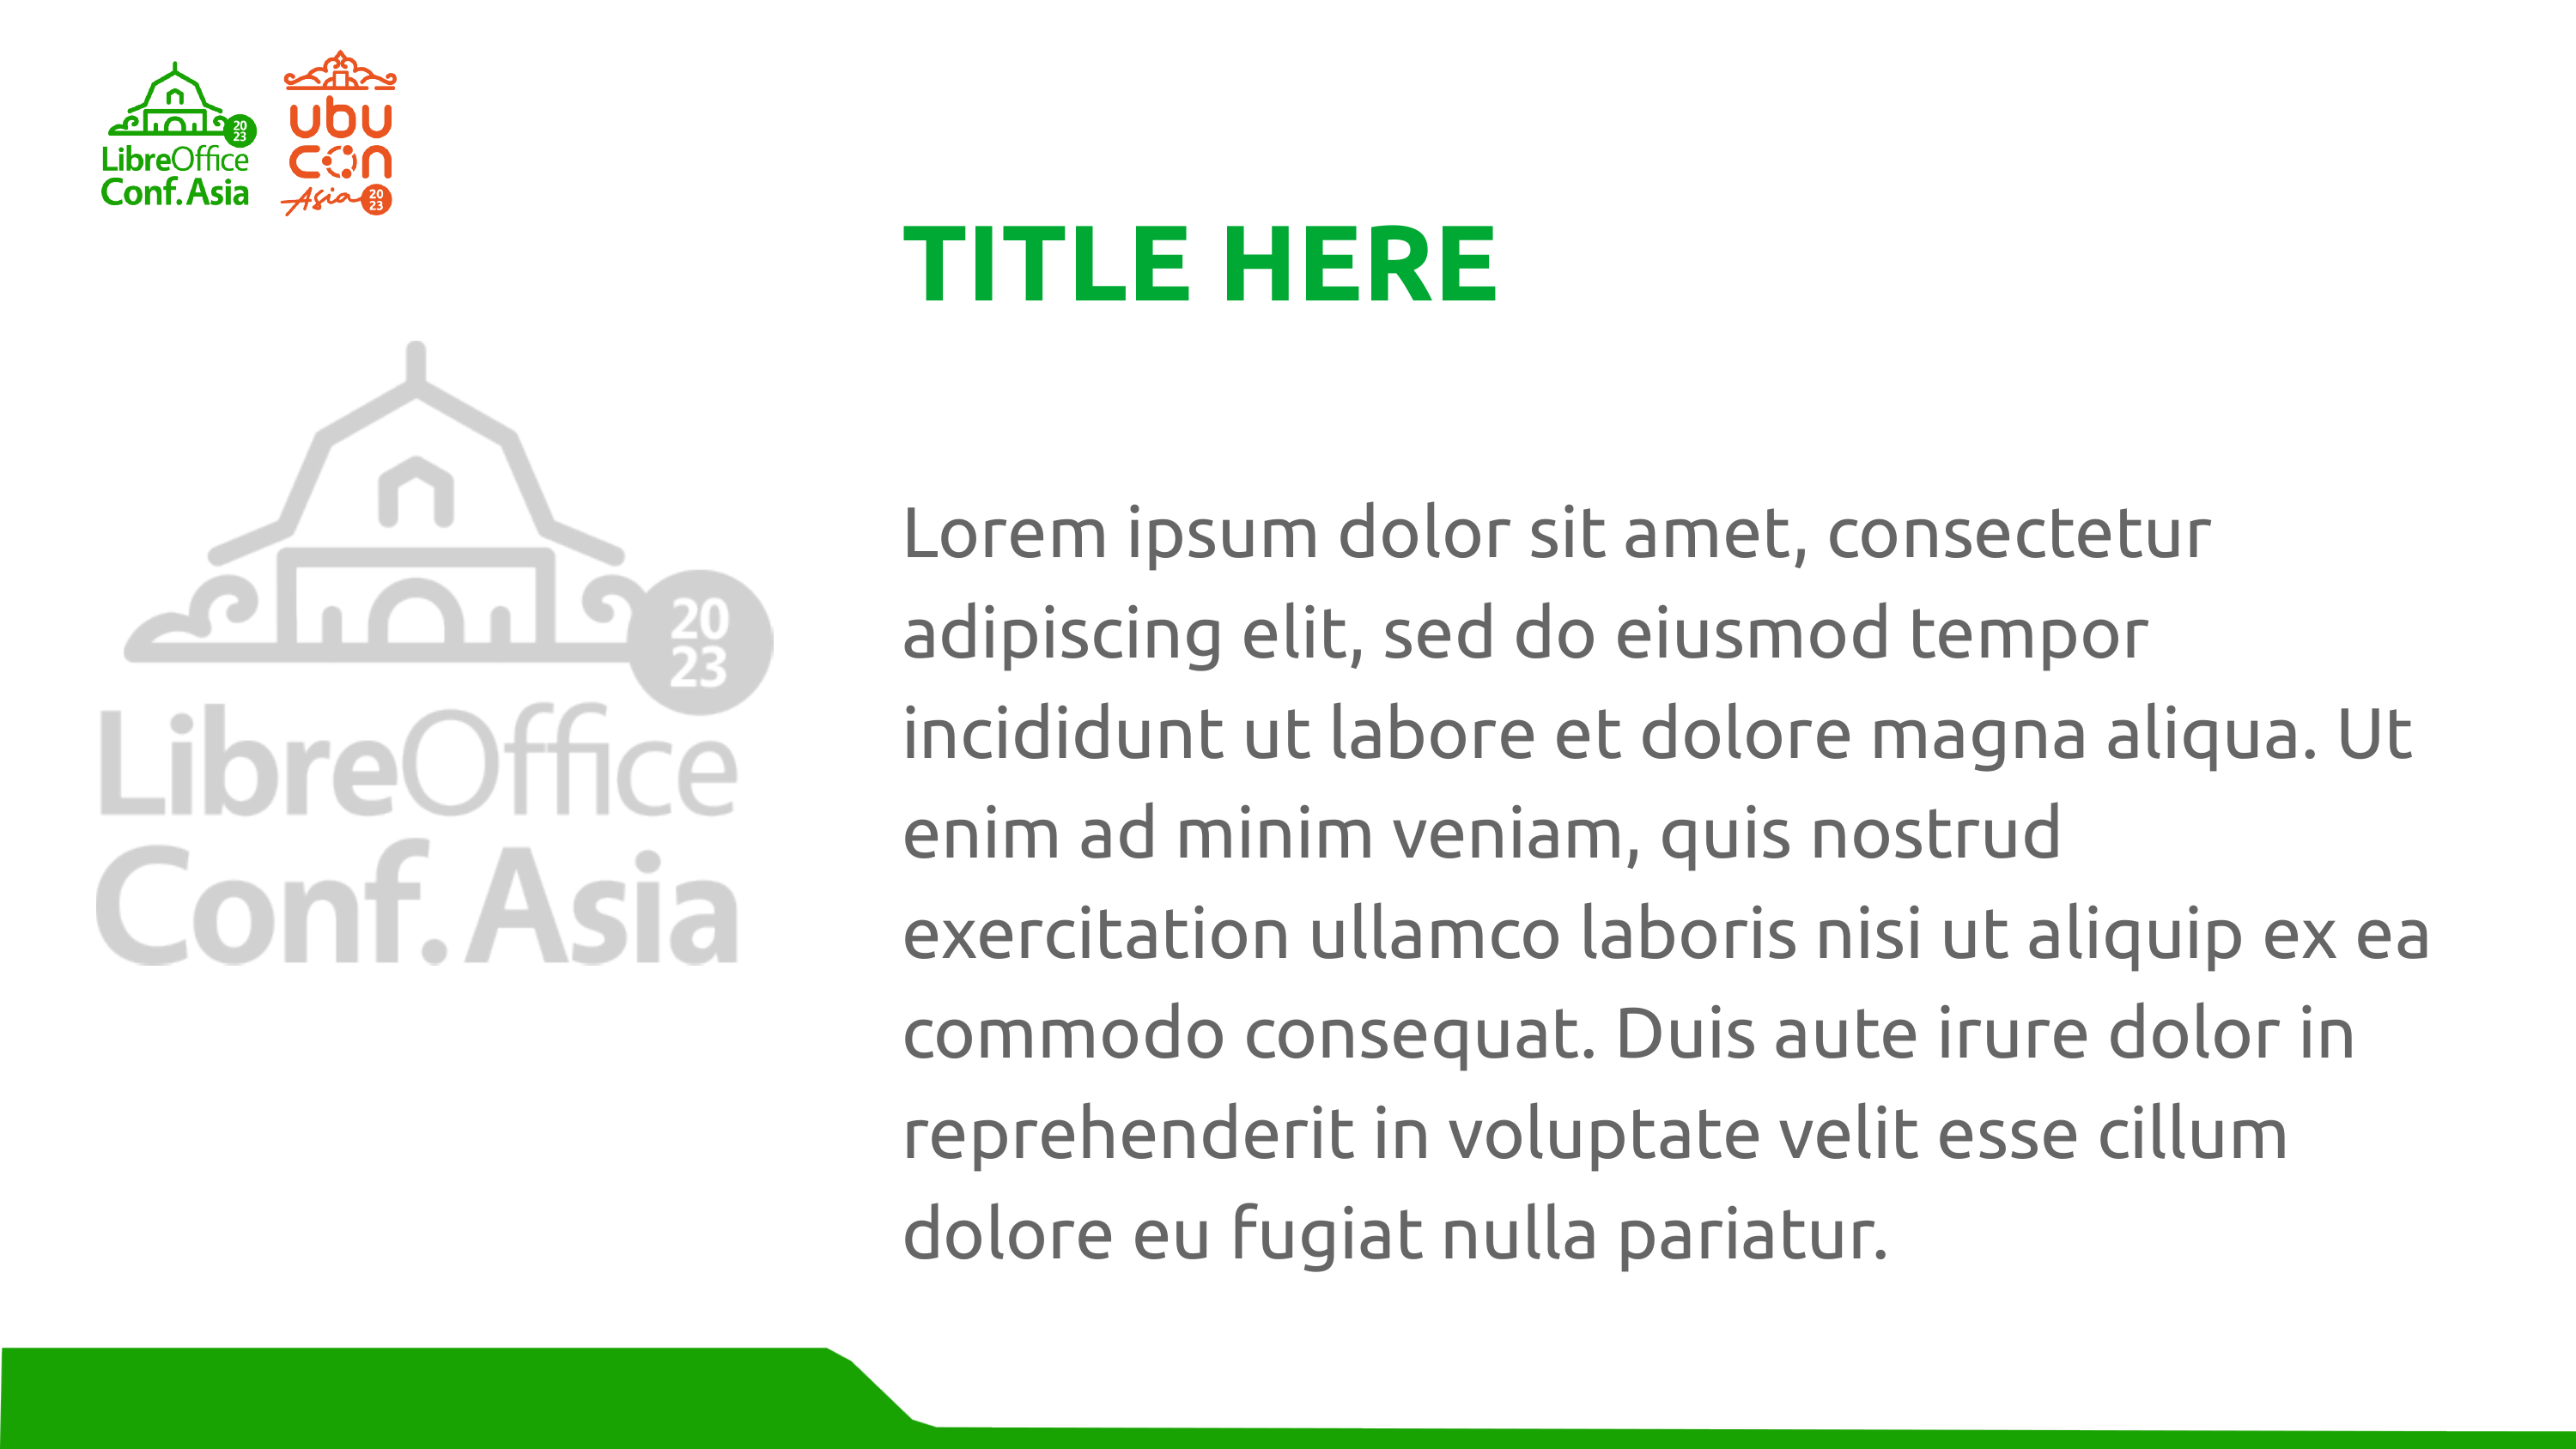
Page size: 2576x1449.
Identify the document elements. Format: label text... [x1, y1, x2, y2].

text_box TITLE HERE [902, 201, 2576, 483]
picture [101, 50, 397, 216]
subtitle Lorem ipsum dolor sit amet, consectetur adipiscing elit, sed do eiusmod tempor incididunt ut labore et dolore magna aliqua. Ut enim ad minim veniam, quis nostrud exercitation ullamco laboris nisi ut aliquip ex ea commodo consequat. Duis aute irure dolor in reprehenderit in voluptate velit esse cillum dolore eu fugiat nulla pariatur. [902, 483, 2447, 1433]
picture [0, 454, 2576, 1449]
